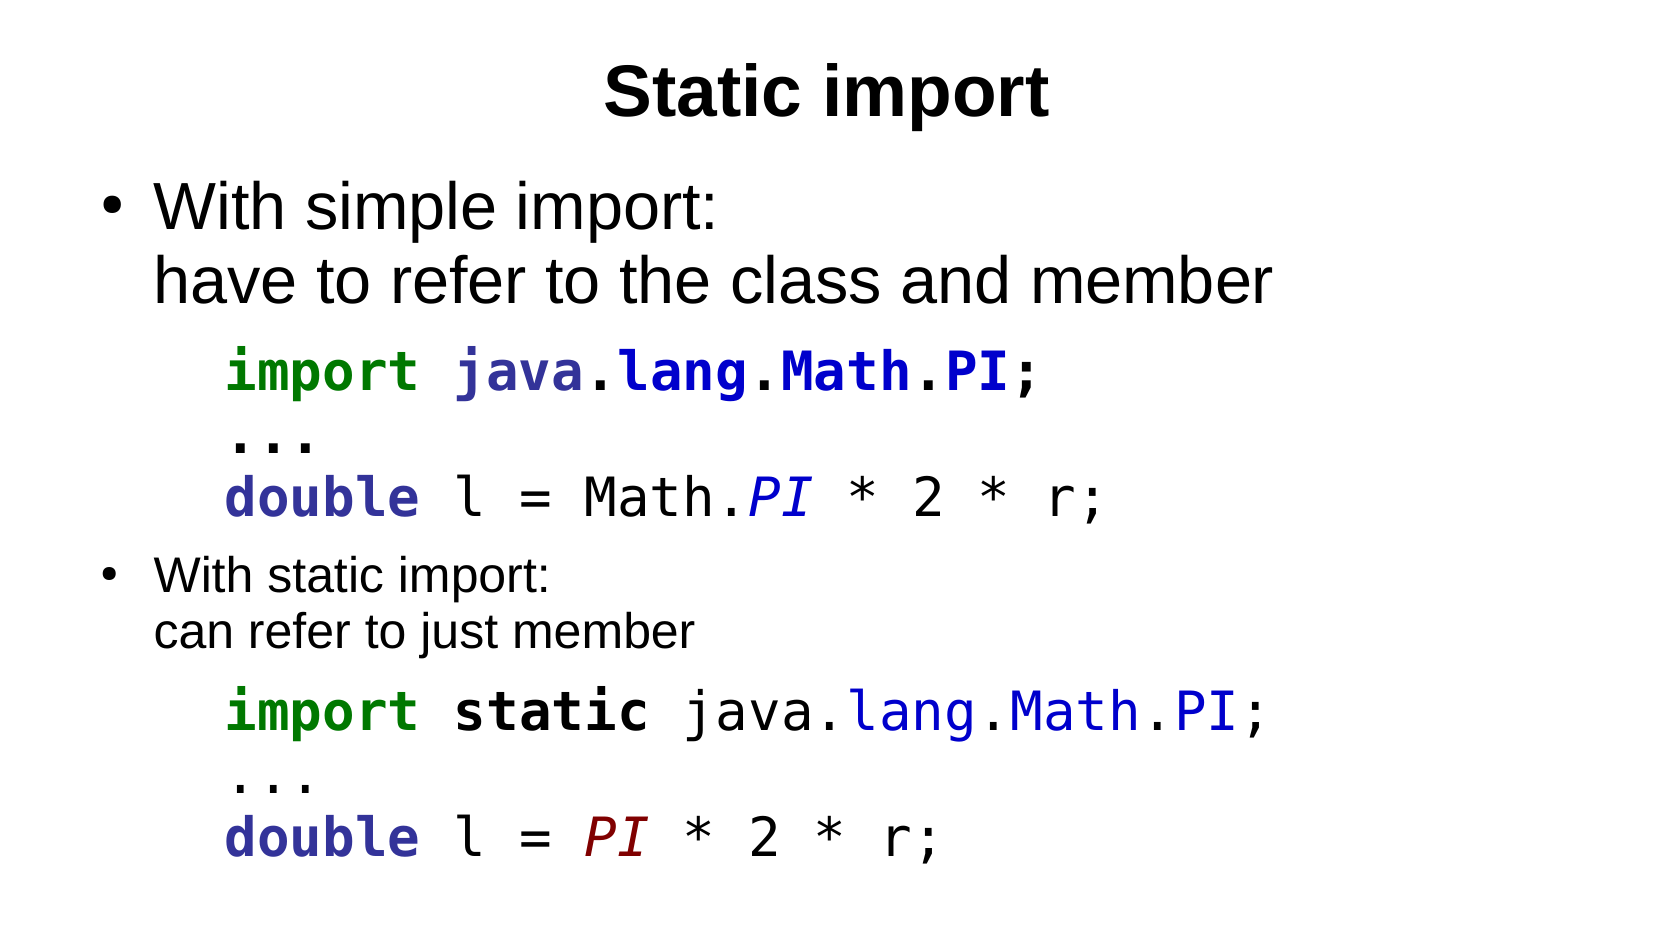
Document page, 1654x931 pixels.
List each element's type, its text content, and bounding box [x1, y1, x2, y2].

list With simple import: have to refer to the class and member import java.lang.Math.PI; ... double l = Math.PI * 2 * r; With static import: can refer to just member import static java.lang.Math.PI; ... double l = PI * 2 * r; [82, 168, 1538, 889]
title Static import [82, 37, 1571, 147]
